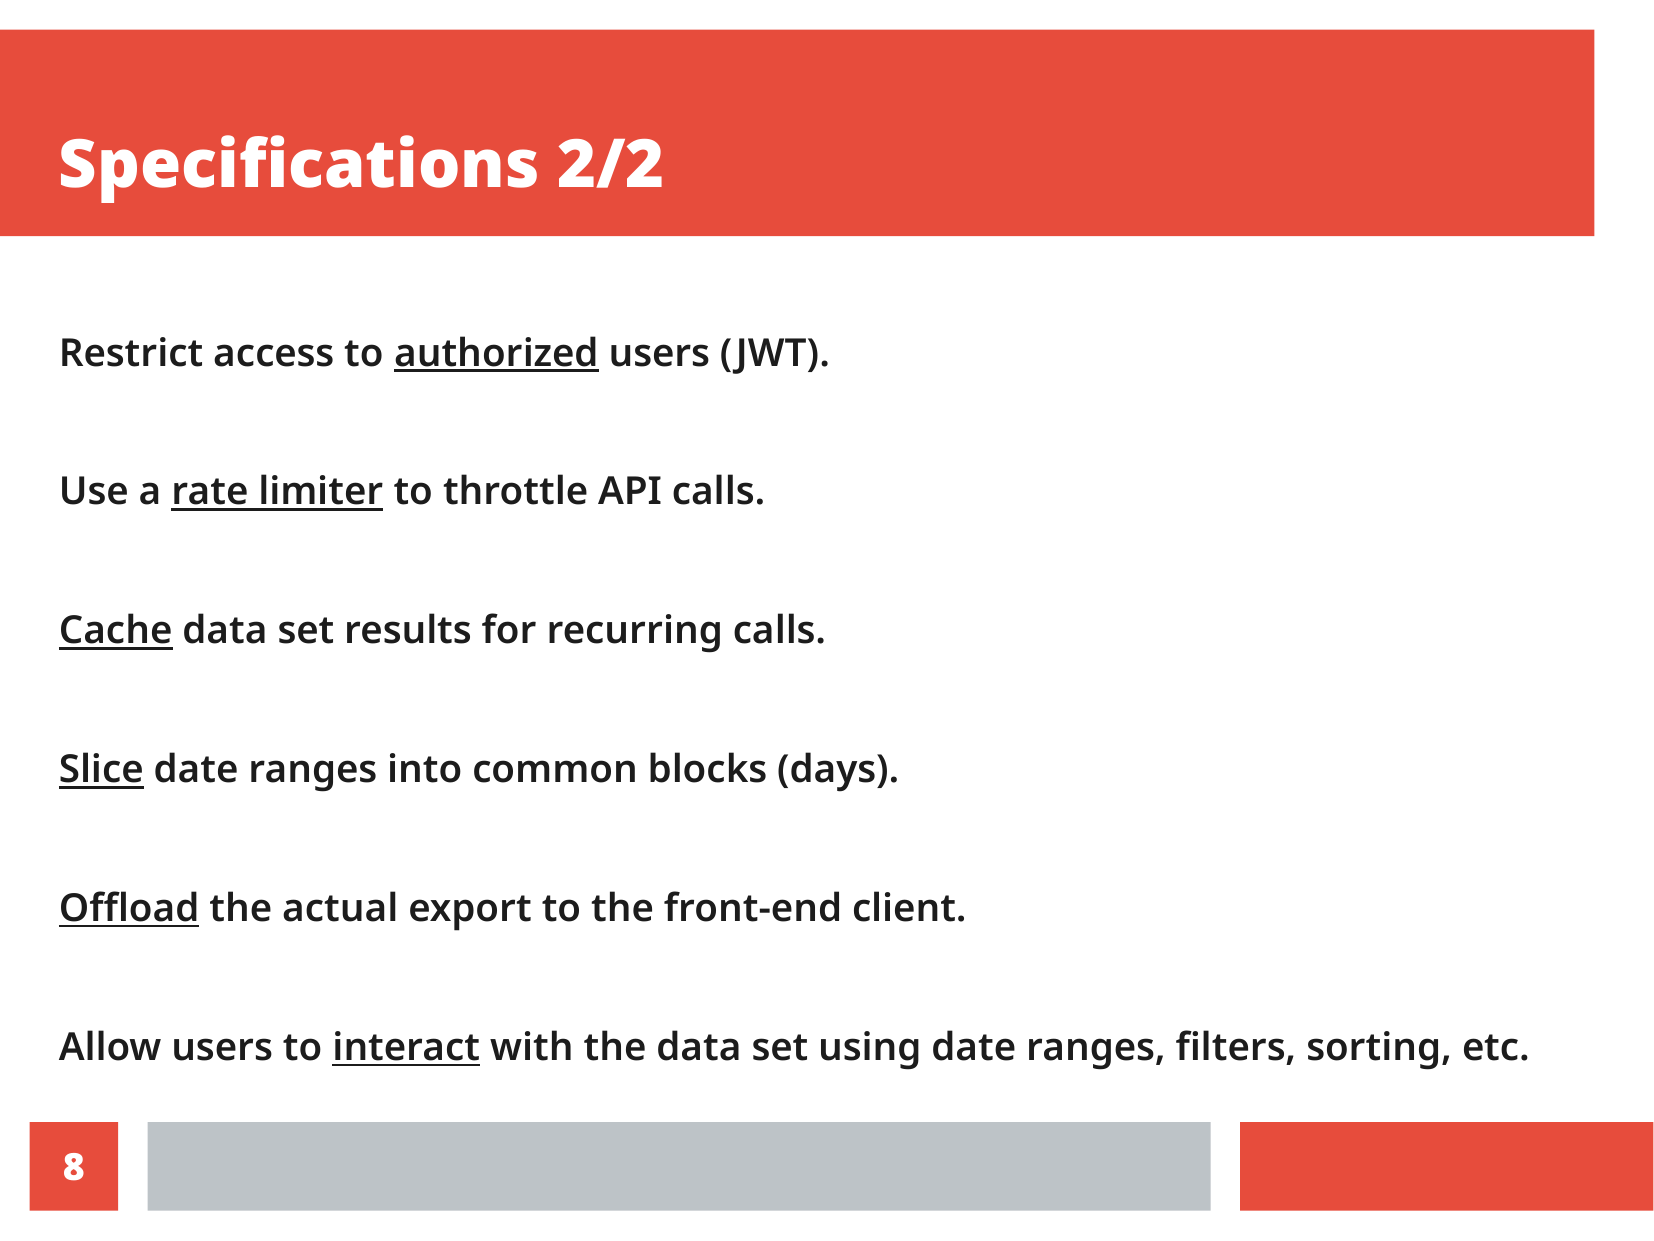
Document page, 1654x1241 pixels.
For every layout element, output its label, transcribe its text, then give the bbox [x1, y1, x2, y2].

list Restrict access to authorized users (JWT). Use a rate limiter to throttle API calls. Cache data set results for recurring calls. Slice date ranges into common blocks (days). Offload the actual export to the front-end client. Allow users to interact with the data set using date ranges, filters, sorting, etc. [59, 324, 1565, 1093]
title Specifications 2/2 [59, 59, 1595, 207]
